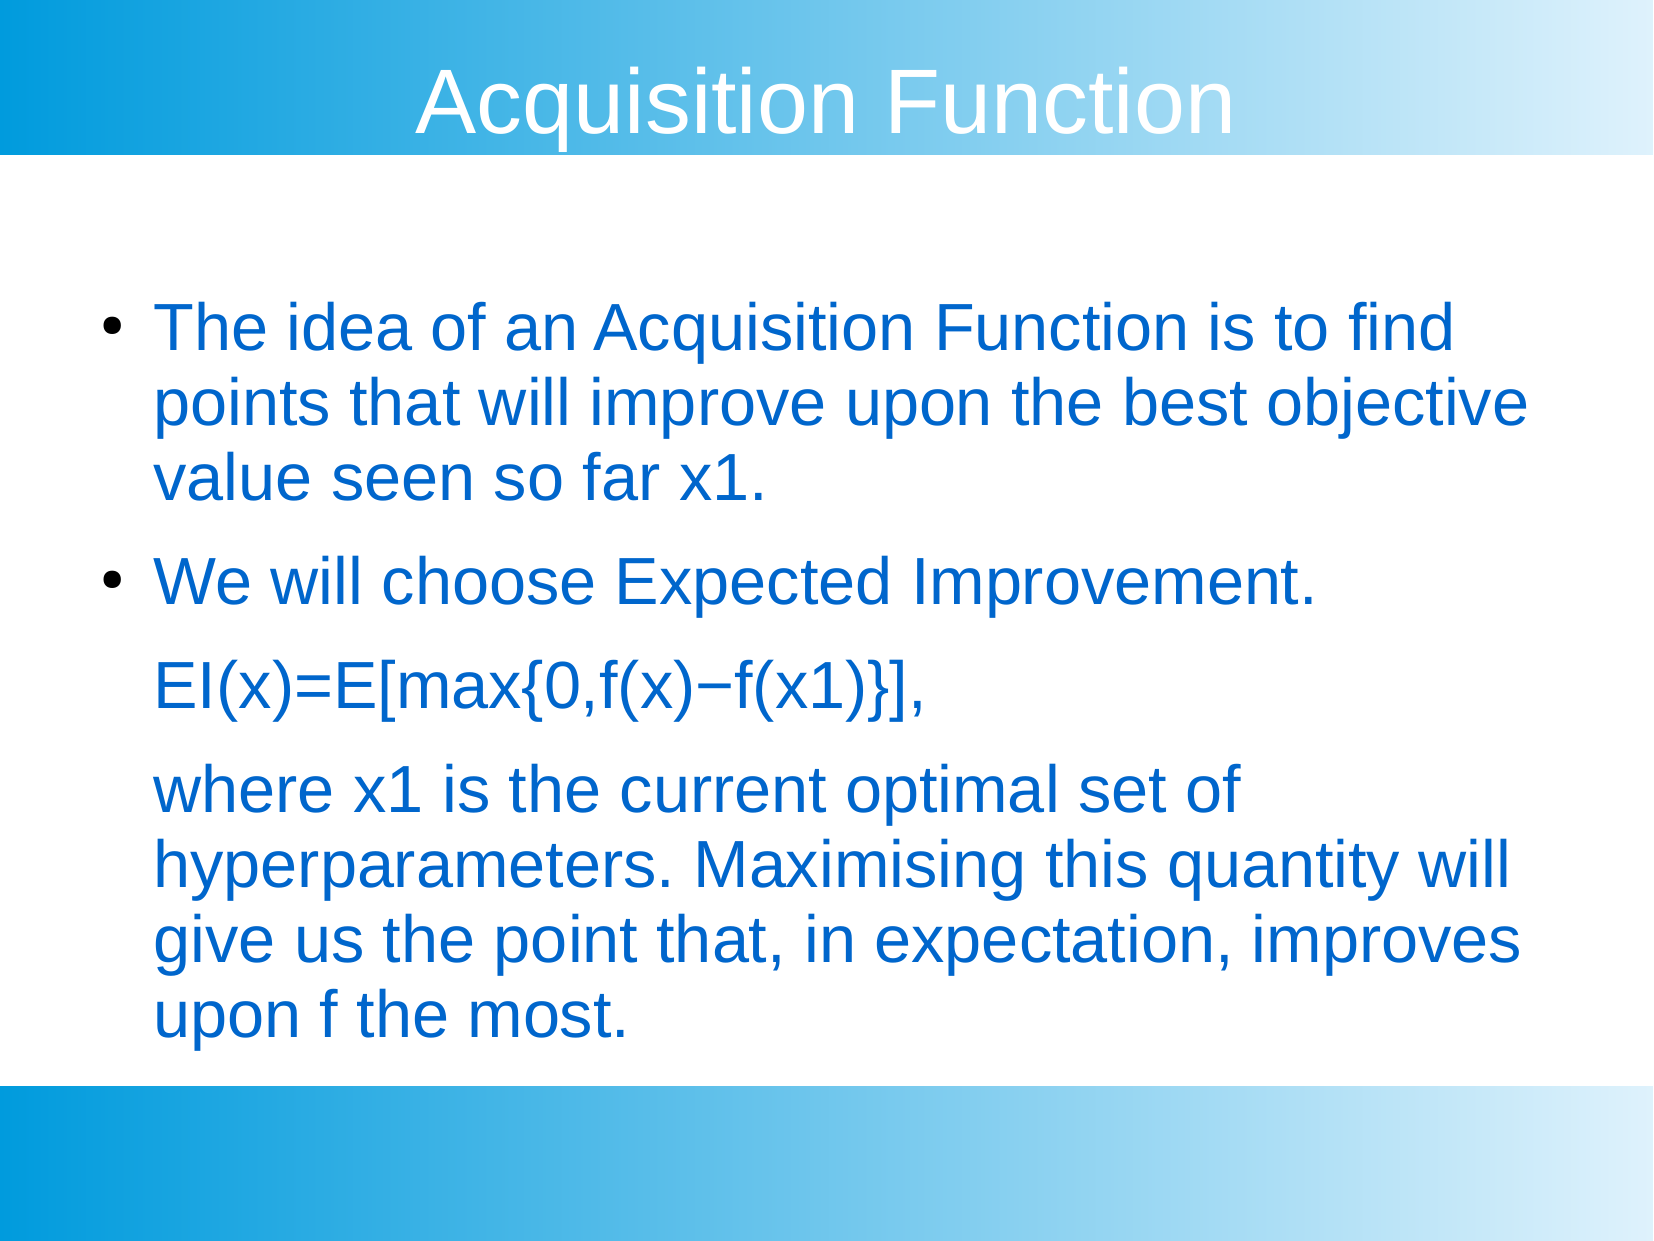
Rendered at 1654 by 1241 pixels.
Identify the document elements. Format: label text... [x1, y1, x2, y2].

title Acquisition Function [82, 49, 1571, 155]
list The idea of an Acquisition Function is to find points that will improve upon the best objective value seen so far x1. We will choose Expected Improvement. EI(x)=E[max{0,f(x)−f(x1)}], where x1 is the current optimal set of hyperparameters. Maximising this quantity will give us the point that, in expectation, improves upon f the most. [82, 290, 1571, 1010]
